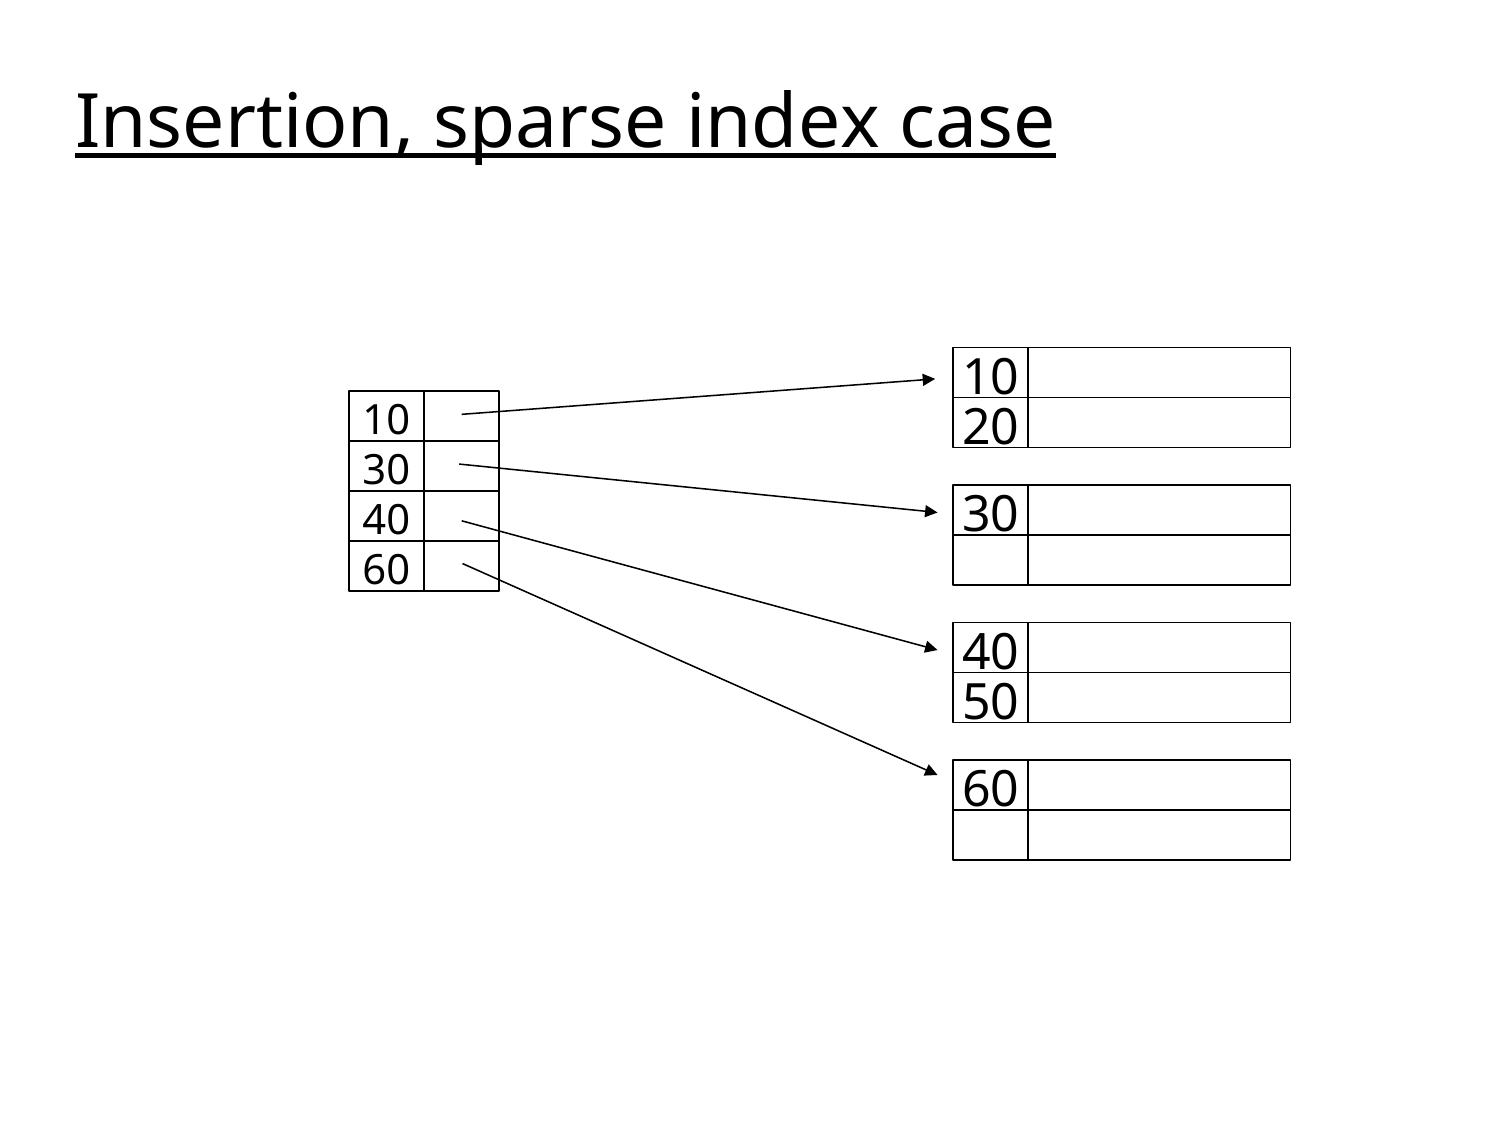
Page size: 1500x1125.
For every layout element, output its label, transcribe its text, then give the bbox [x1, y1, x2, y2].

text_box 50 [953, 673, 1028, 723]
text_box 10 [348, 390, 423, 440]
text_box 60 [348, 540, 424, 591]
text_box [1028, 622, 1291, 723]
text_box [1028, 347, 1291, 448]
text_box 30 [953, 485, 1028, 536]
text_box 10 [953, 347, 1028, 398]
text_box 30 [348, 440, 424, 490]
list [99, 312, 1375, 988]
text_box 40 [953, 622, 1028, 673]
text_box 20 [953, 398, 1028, 448]
text_box [953, 760, 1291, 861]
text_box 40 [348, 490, 423, 540]
text_box 60 [953, 760, 1028, 811]
title Insertion, sparse index case [60, 45, 1336, 184]
text_box [423, 390, 499, 591]
text_box [953, 485, 1291, 586]
